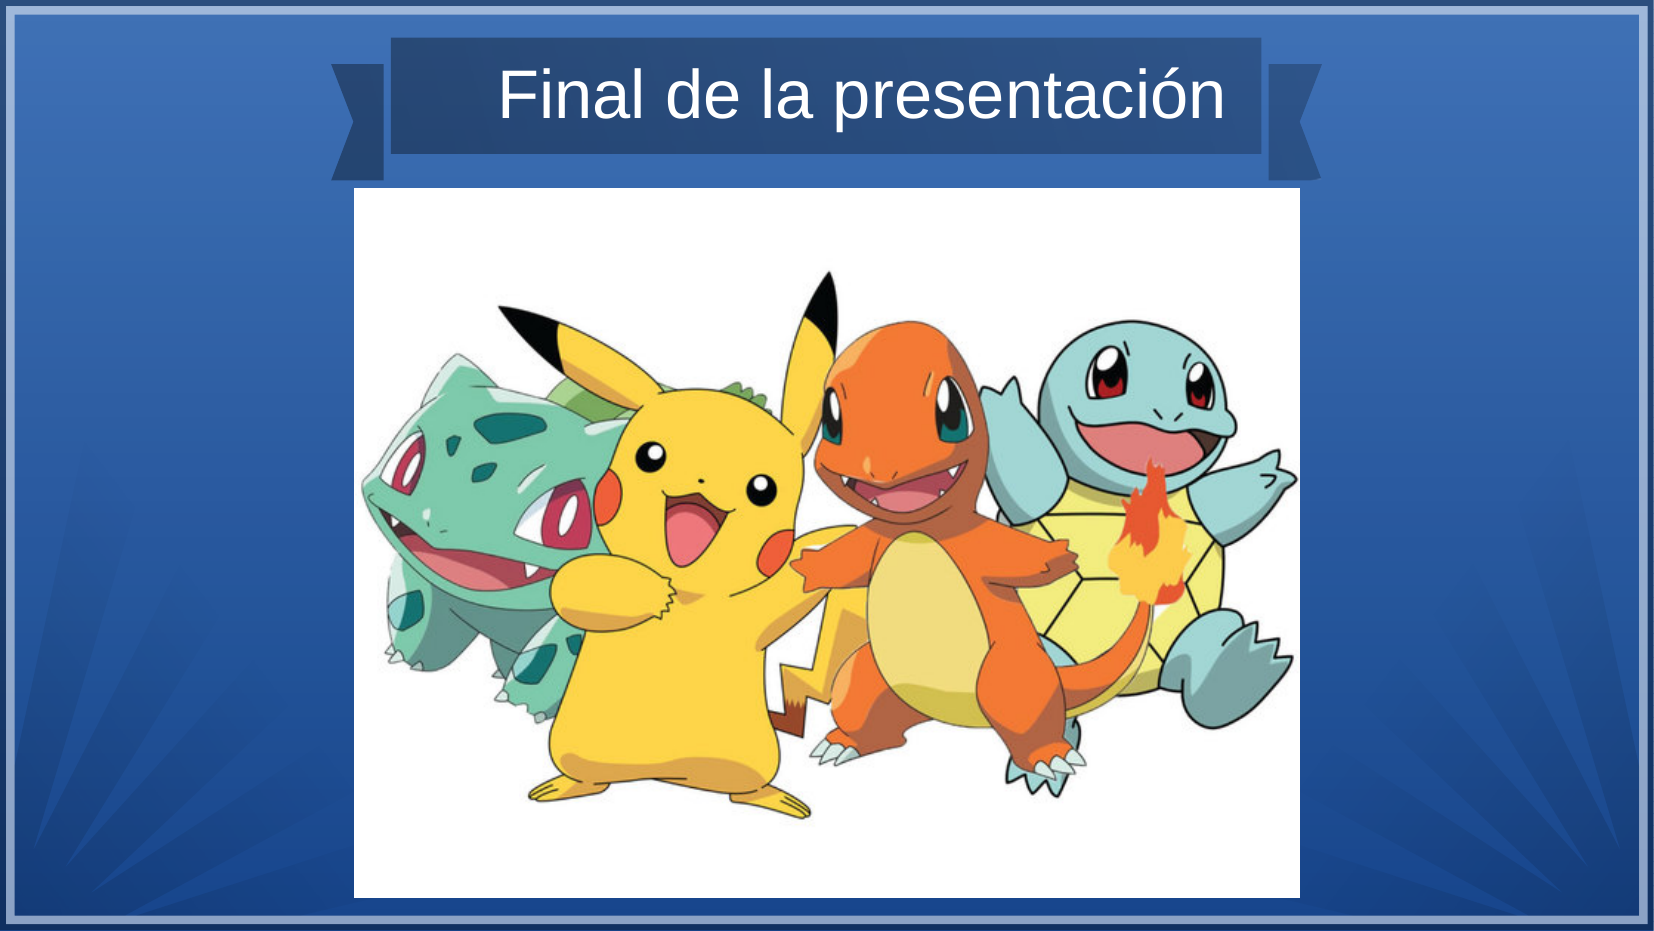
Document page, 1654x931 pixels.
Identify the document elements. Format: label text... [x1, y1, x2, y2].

title Final de la presentación [389, 35, 1264, 154]
picture [354, 188, 1300, 898]
